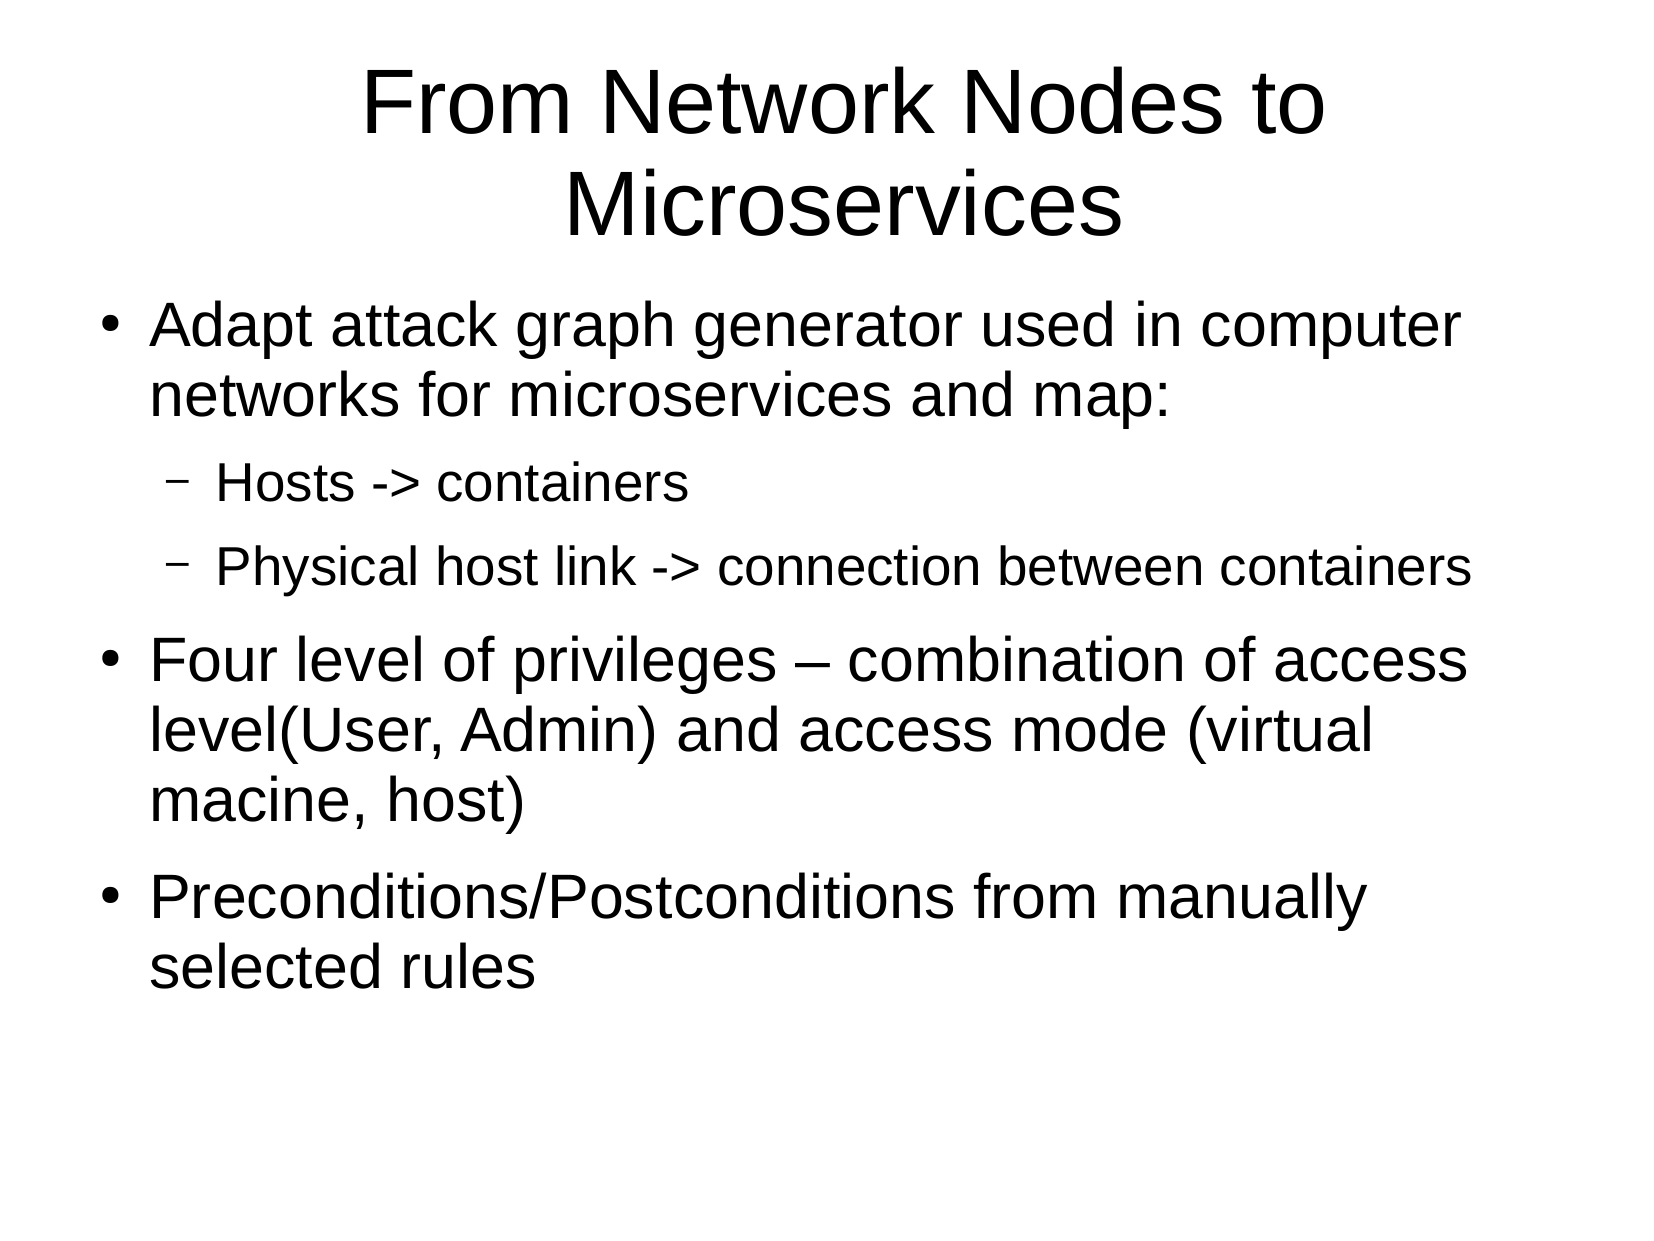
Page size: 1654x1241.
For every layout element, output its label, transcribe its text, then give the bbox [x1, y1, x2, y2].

title From Network Nodes to Microservices [82, 49, 1571, 257]
list Adapt attack graph generator used in computer networks for microservices and map: Hosts -> containers Physical host link -> connection between containers Four level of privileges – combination of access level(User, Admin) and access mode (virtual macine, host) Preconditions/Postconditions from manually selected rules [82, 290, 1571, 1010]
